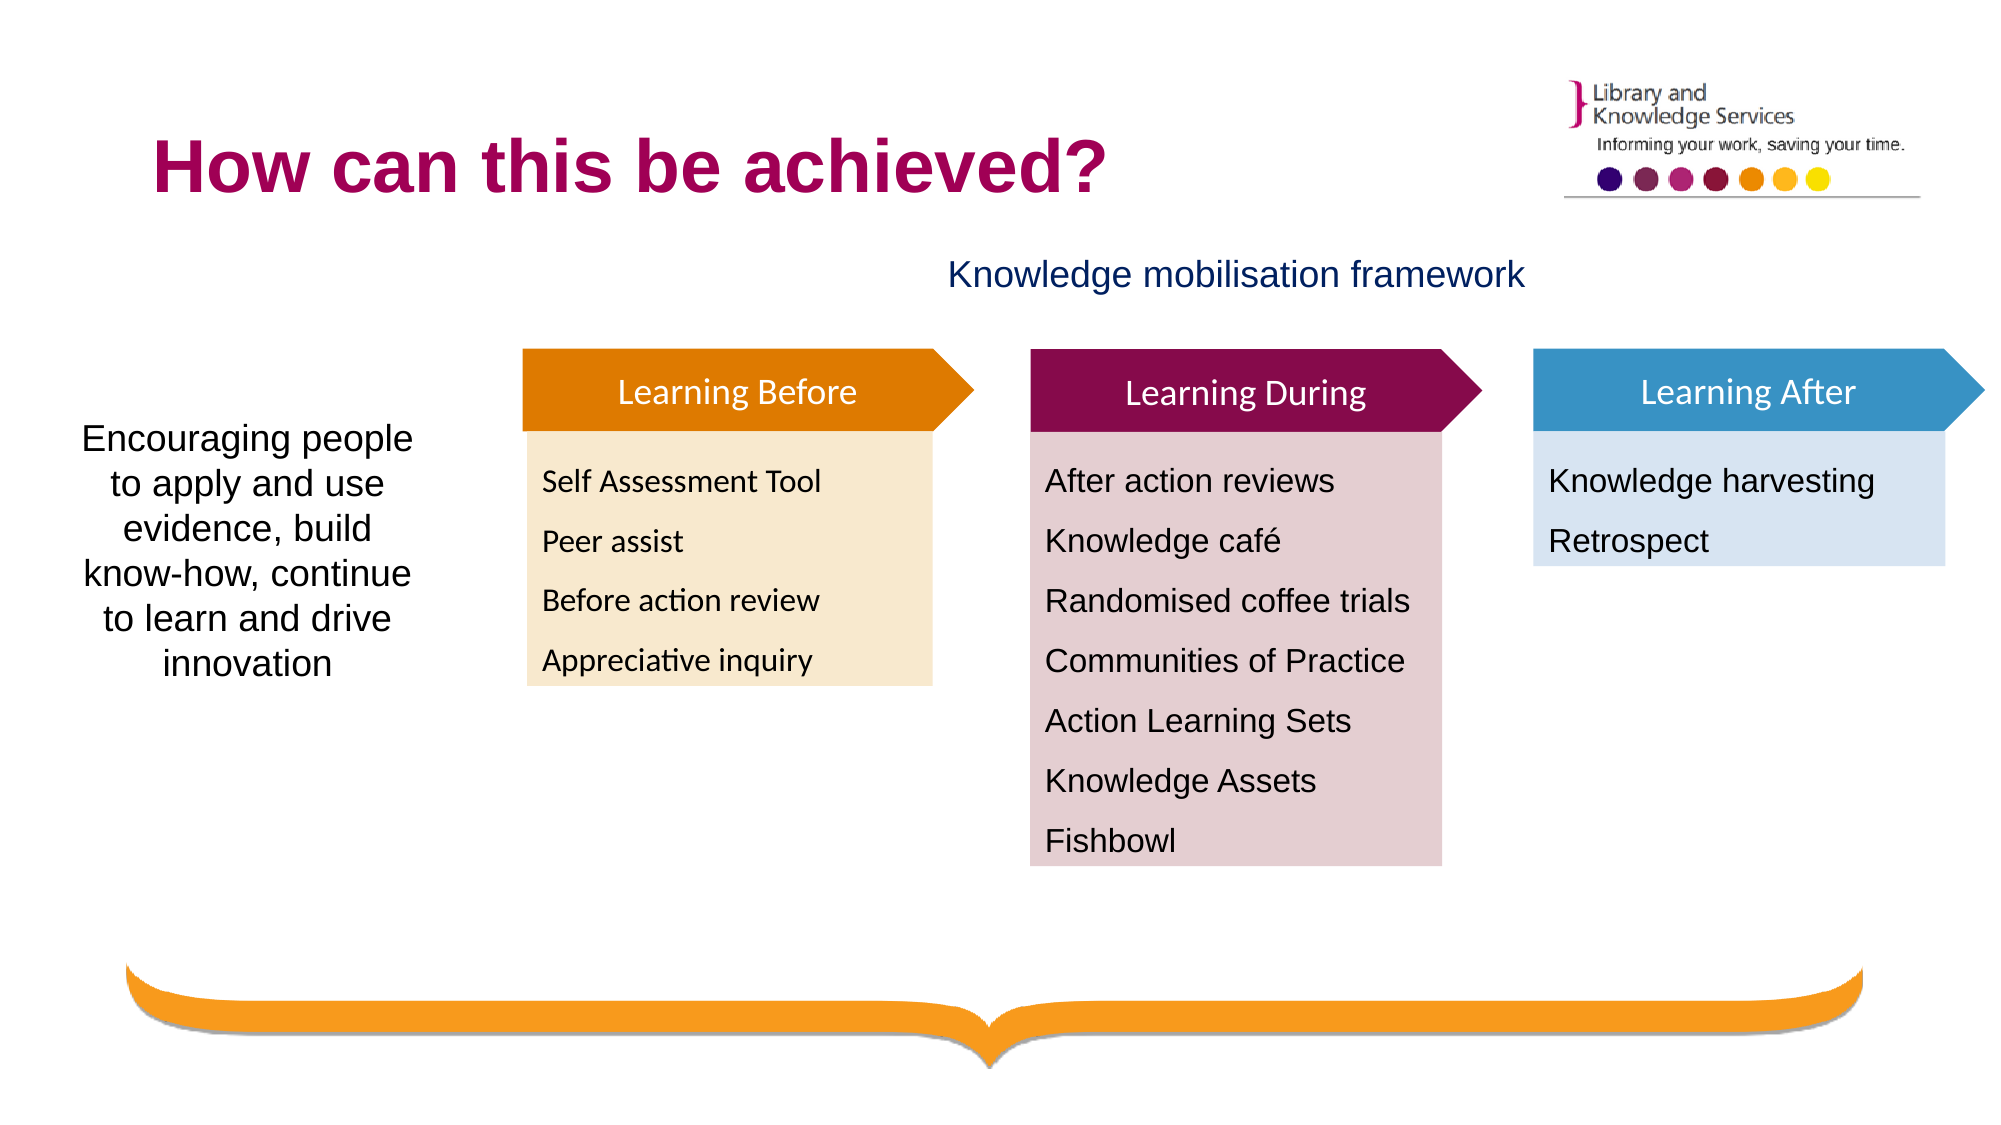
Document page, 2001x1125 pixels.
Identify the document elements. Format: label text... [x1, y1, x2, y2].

text_box Learning After [1533, 348, 1986, 431]
picture [126, 962, 1863, 1066]
text_box Knowledge harvesting Retrospect [1533, 431, 1946, 561]
text_box Encouraging people to apply and use evidence, build know-how, continue to learn and drive innovation [58, 376, 437, 721]
text_box After action reviews Knowledge café Randomised coffee trials Communities of Practice Action Learning Sets Knowledge Assets Fishbowl [1030, 431, 1443, 864]
text_box Learning During [1030, 349, 1483, 431]
text_box Learning Before [522, 348, 975, 432]
picture [1564, 76, 1923, 196]
title How can this be achieved? [137, 59, 1863, 278]
text_box Self Assessment Tool Peer assist Before action review Appreciative inquiry [527, 431, 933, 683]
text_box Knowledge mobilisation framework [932, 242, 1677, 304]
